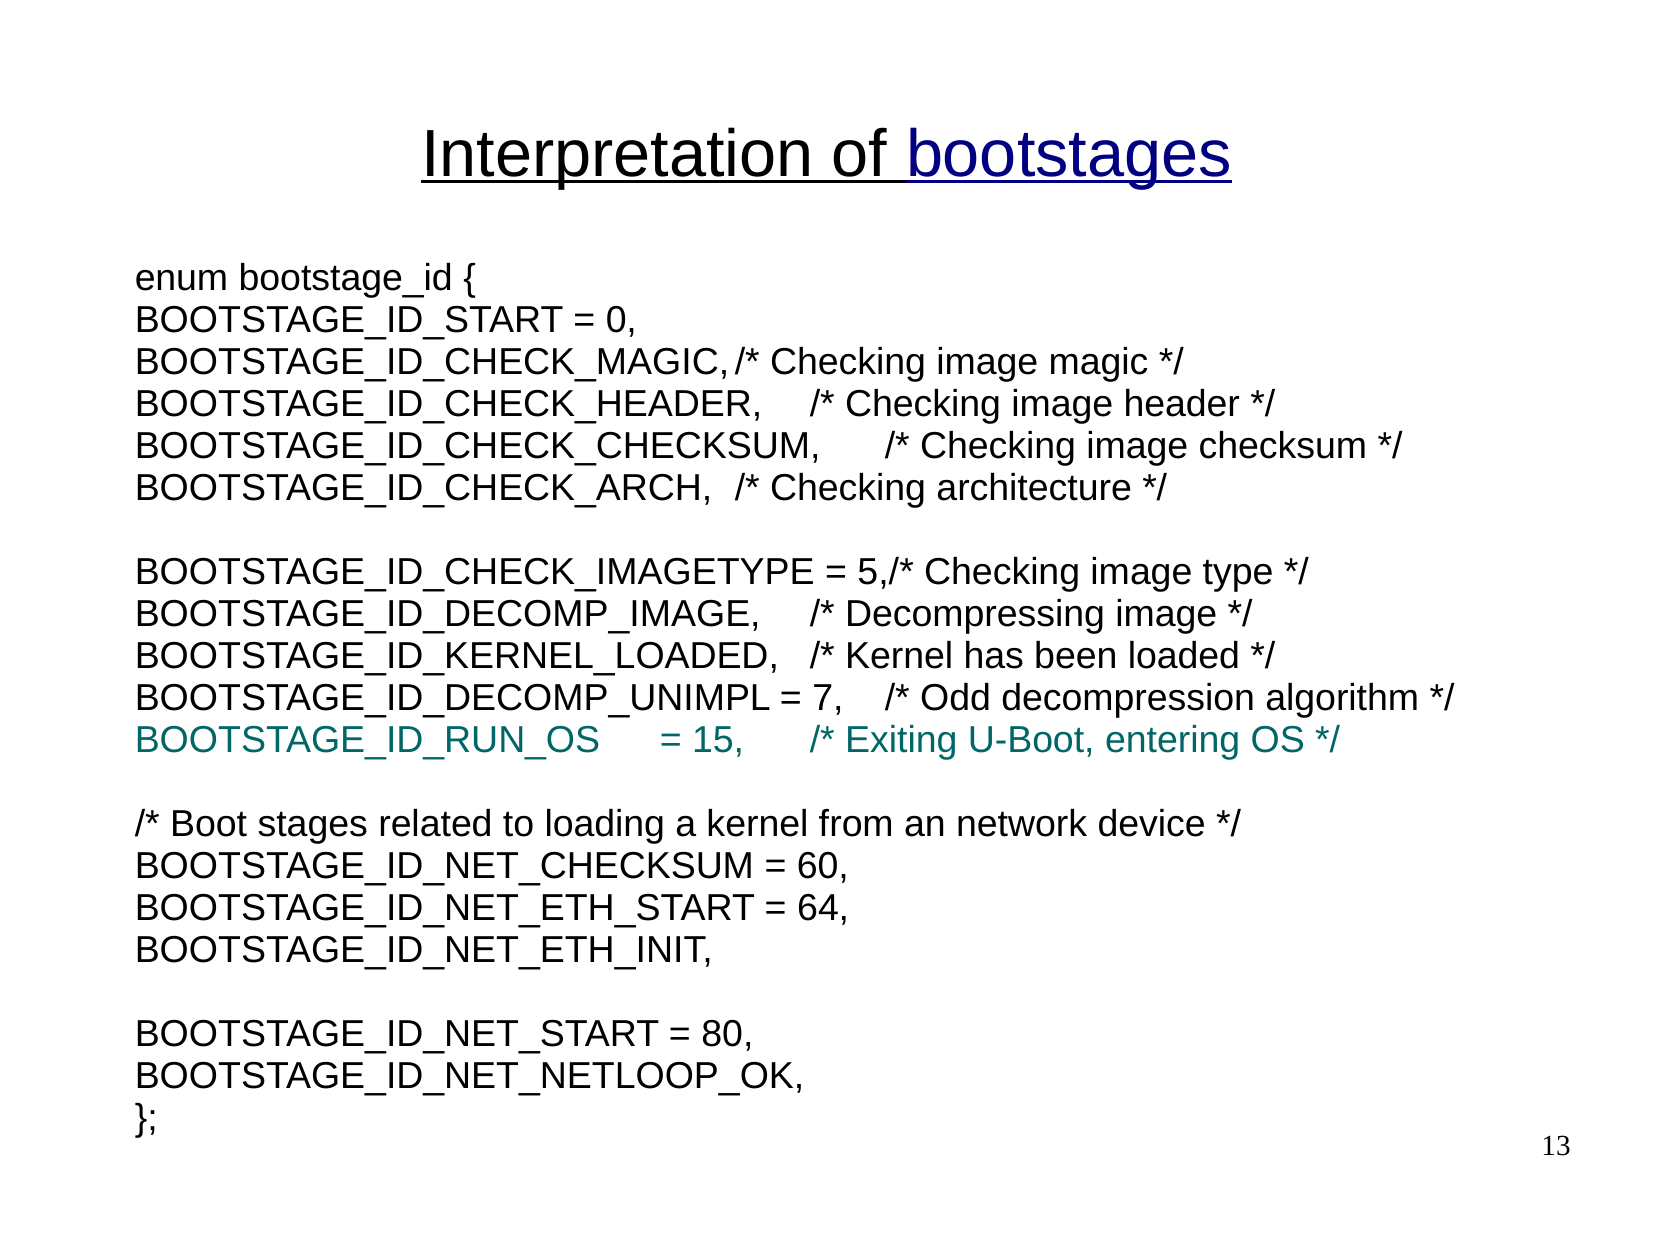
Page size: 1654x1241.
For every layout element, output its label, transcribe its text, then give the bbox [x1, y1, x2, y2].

text_box enum bootstage_id { BOOTSTAGE_ID_START = 0, BOOTSTAGE_ID_CHECK_MAGIC, /* Checking image magic */ BOOTSTAGE_ID_CHECK_HEADER, /* Checking image header */ BOOTSTAGE_ID_CHECK_CHECKSUM, /* Checking image checksum */ BOOTSTAGE_ID_CHECK_ARCH, /* Checking architecture */ BOOTSTAGE_ID_CHECK_IMAGETYPE = 5,/* Checking image type */ BOOTSTAGE_ID_DECOMP_IMAGE, /* Decompressing image */ BOOTSTAGE_ID_KERNEL_LOADED, /* Kernel has been loaded */ BOOTSTAGE_ID_DECOMP_UNIMPL = 7, /* Odd decompression algorithm */ BOOTSTAGE_ID_RUN_OS = 15, /* Exiting U-Boot, entering OS */ /* Boot stages related to loading a kernel from an network device */ BOOTSTAGE_ID_NET_CHECKSUM = 60, BOOTSTAGE_ID_NET_ETH_START = 64, BOOTSTAGE_ID_NET_ETH_INIT, BOOTSTAGE_ID_NET_START = 80, BOOTSTAGE_ID_NET_NETLOOP_OK, }; [120, 257, 1516, 1150]
title Interpretation of bootstages [82, 49, 1571, 257]
